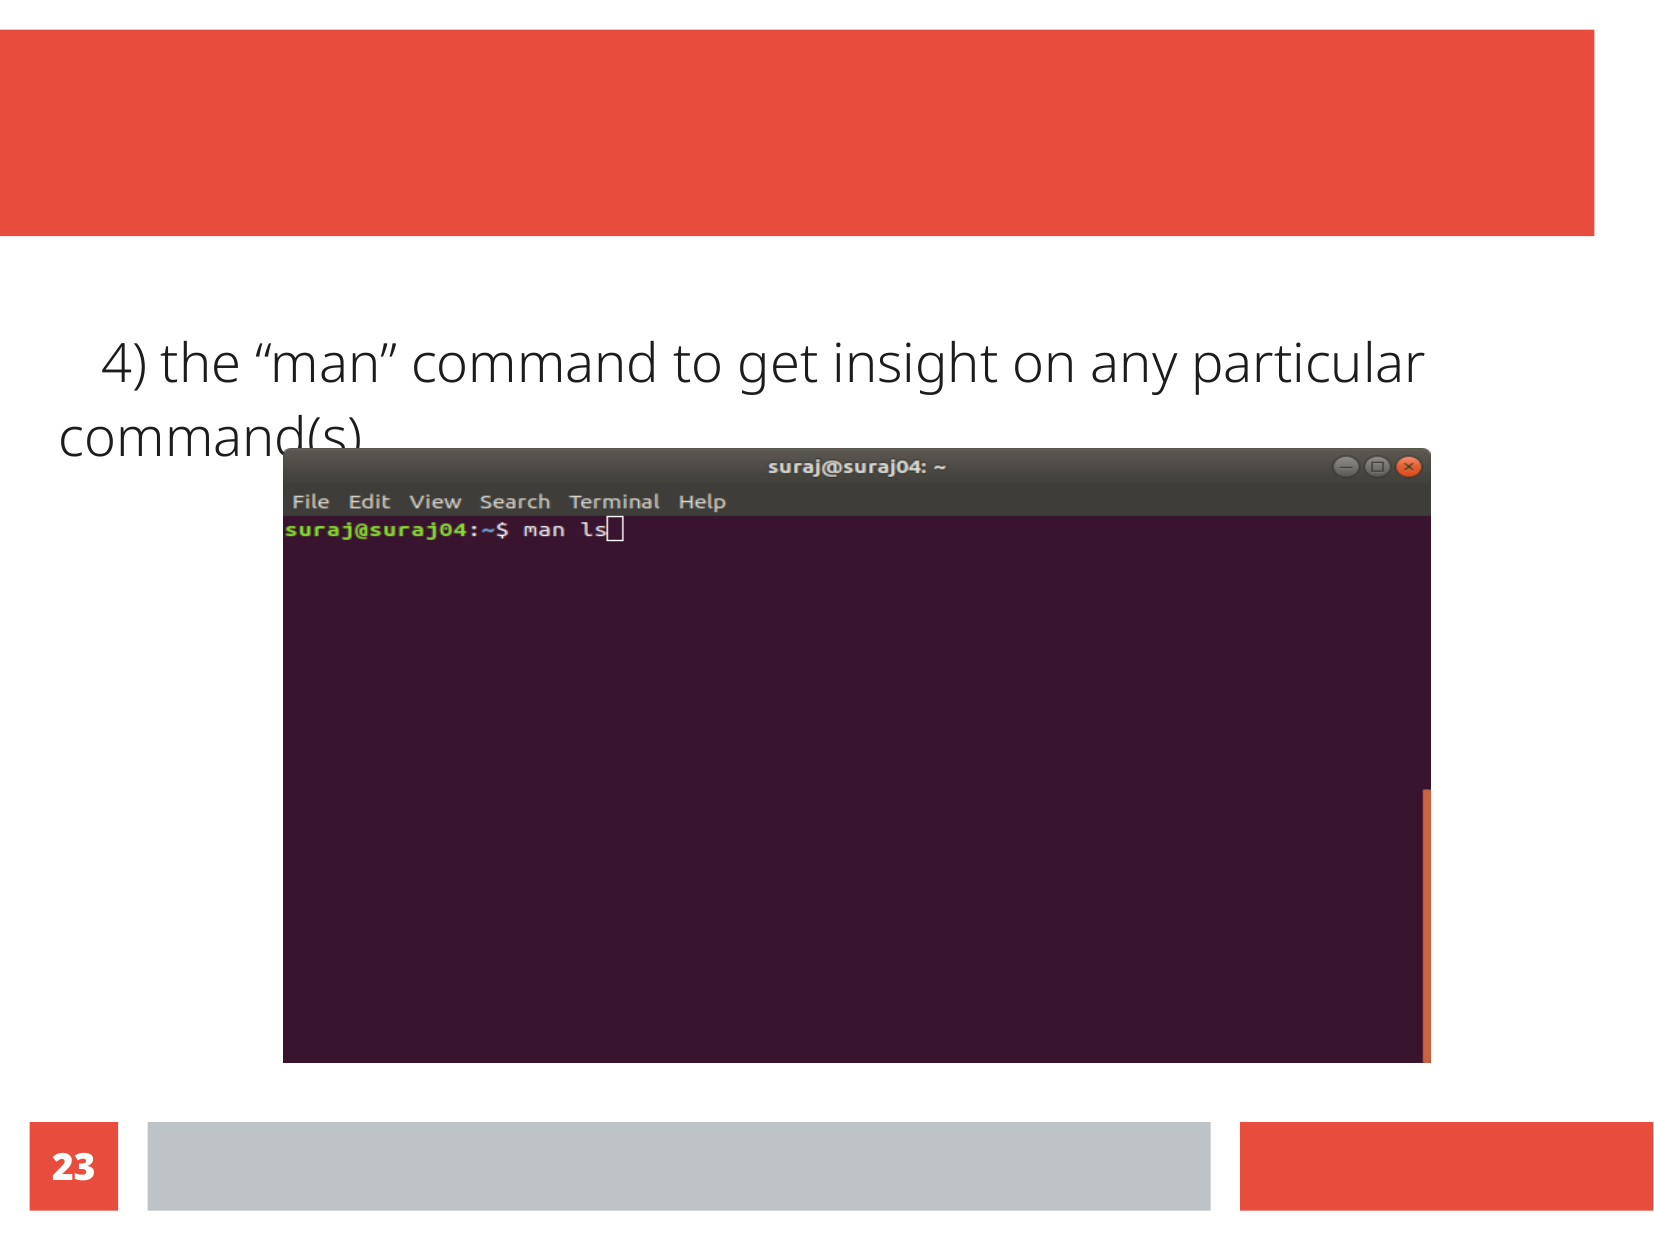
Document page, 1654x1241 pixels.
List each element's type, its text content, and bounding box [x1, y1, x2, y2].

subtitle 4) the “man” command to get insight on any particular command(s) [59, 324, 1565, 1093]
picture [283, 448, 1431, 1063]
